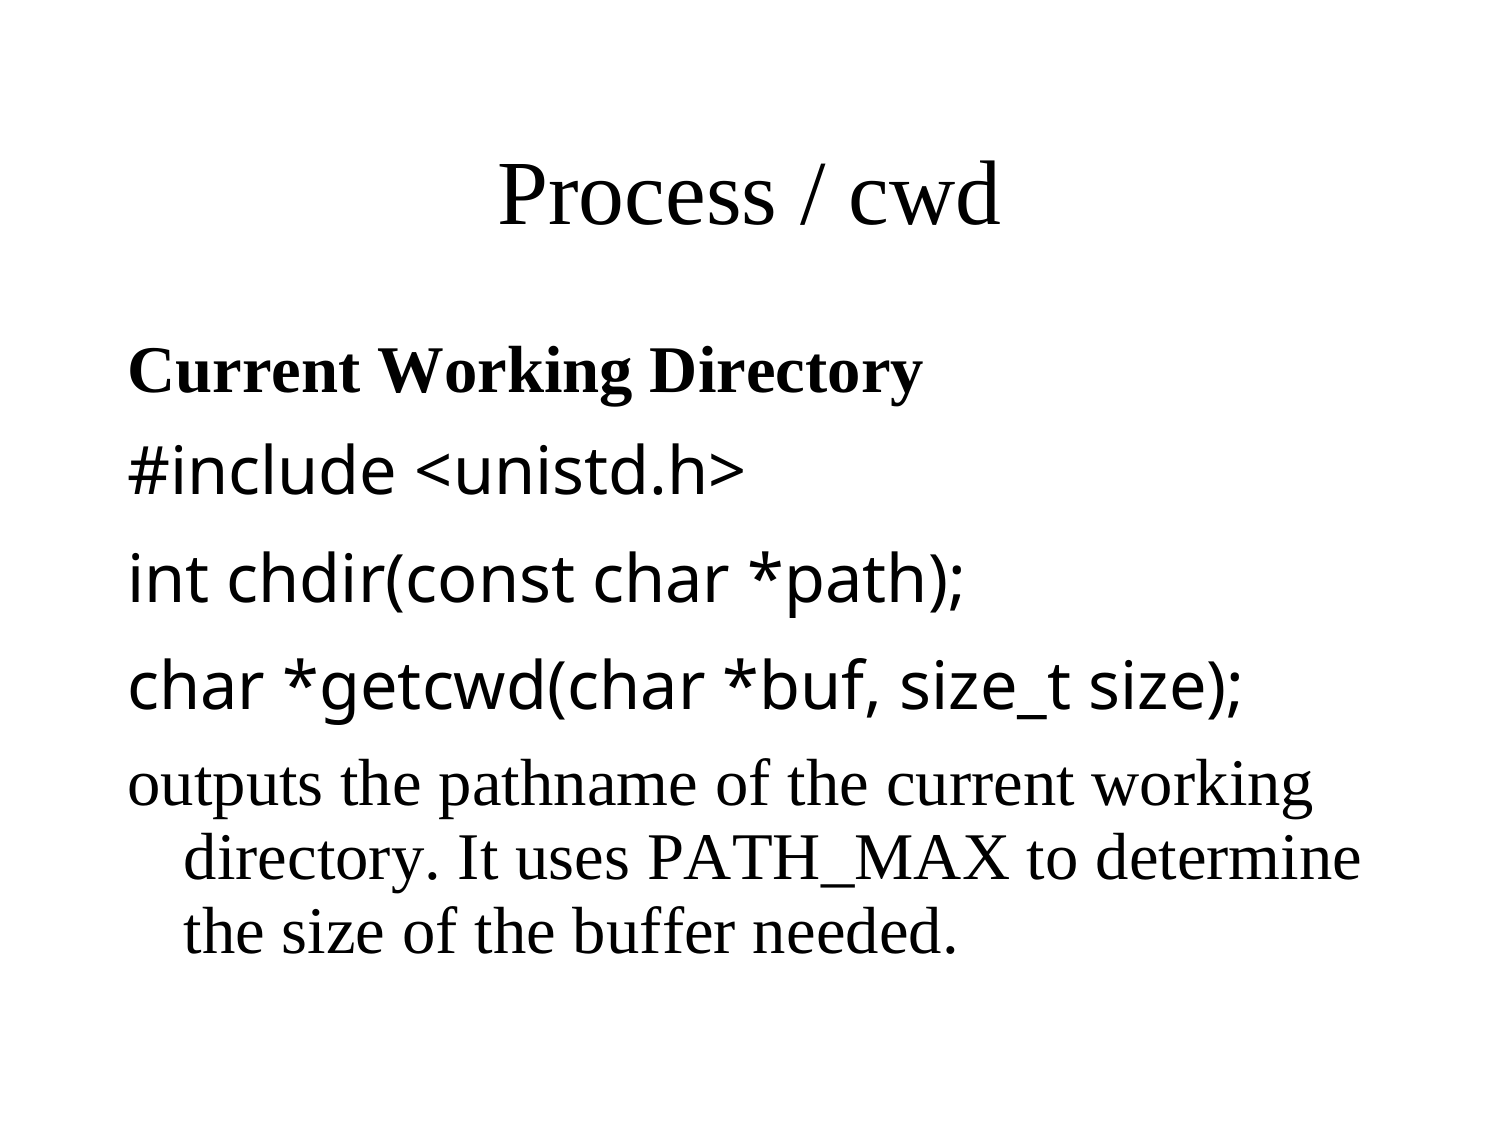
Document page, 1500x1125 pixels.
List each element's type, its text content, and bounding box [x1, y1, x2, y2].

list Current Working Directory #include <unistd.h> int chdir(const char *path); char *getcwd(char *buf, size_t size); outputs the pathname of the current working directory. It uses PATH_MAX to determine the size of the buffer needed. [112, 324, 1388, 1125]
title Process / cwd [112, 99, 1388, 288]
